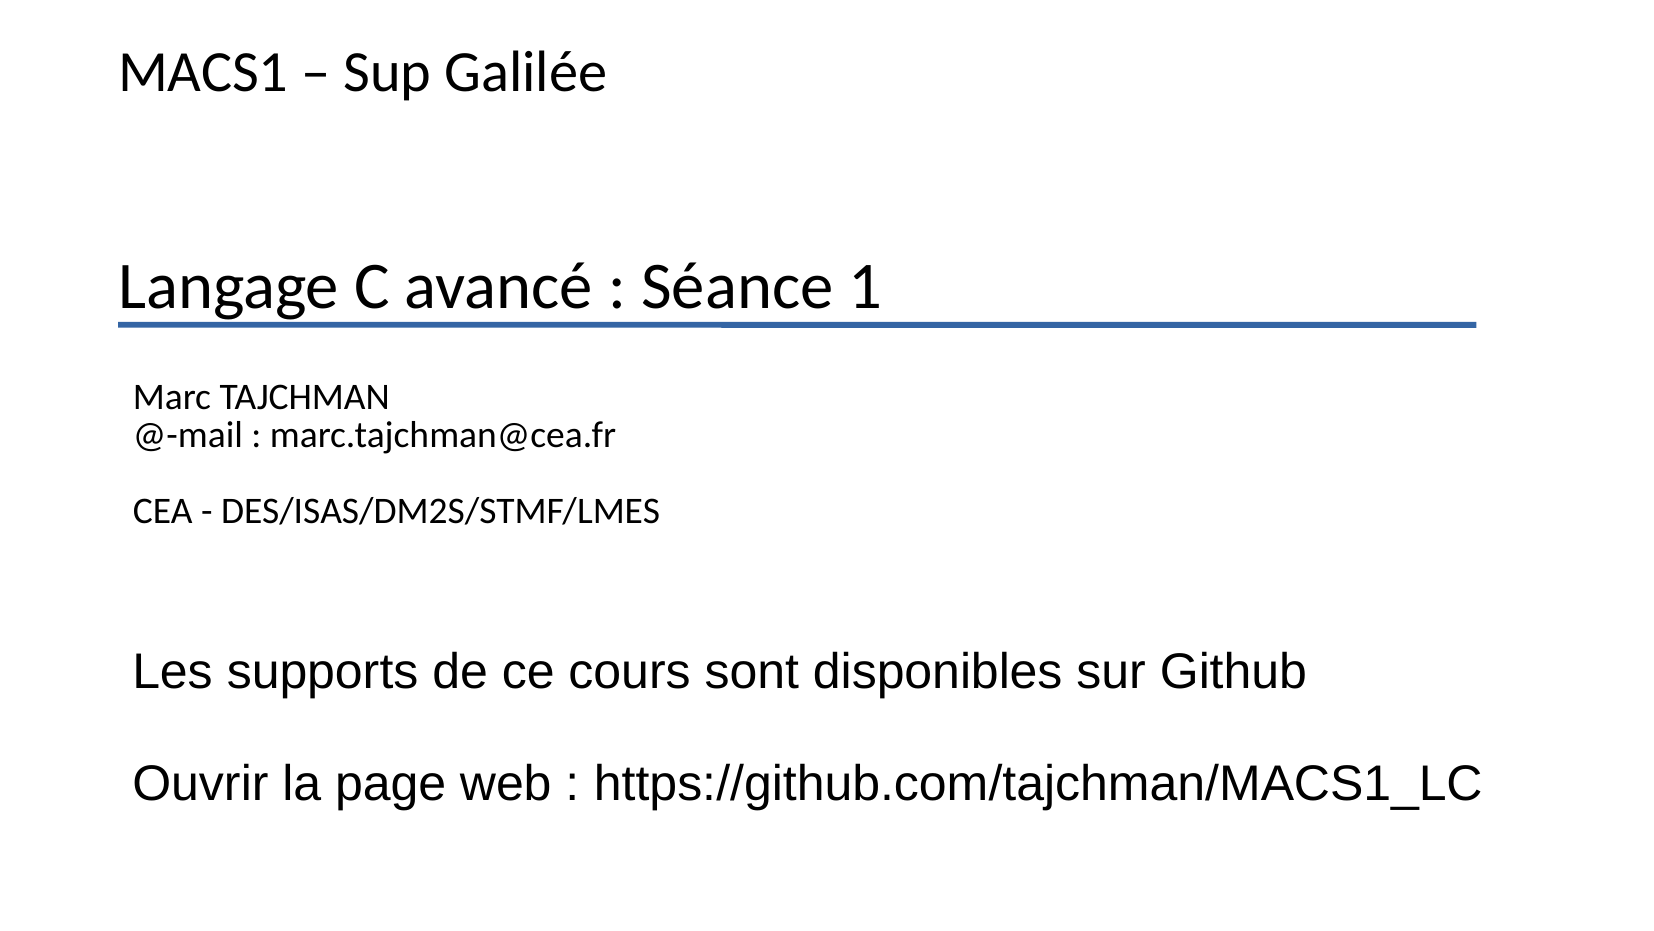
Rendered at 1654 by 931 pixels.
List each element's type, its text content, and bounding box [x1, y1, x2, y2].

text_box Les supports de ce cours sont disponibles sur Github Ouvrir la page web : https://github.com/tajchman/MACS1_LC [117, 636, 1553, 869]
text_box Marc TAJCHMAN @-mail : marc.tajchman@cea.fr CEA - DES/ISAS/DM2S/STMF/LMES [118, 374, 776, 575]
subtitle MACS1 – Sup Galilée Langage C avancé : Séance 1 [118, 29, 1565, 325]
